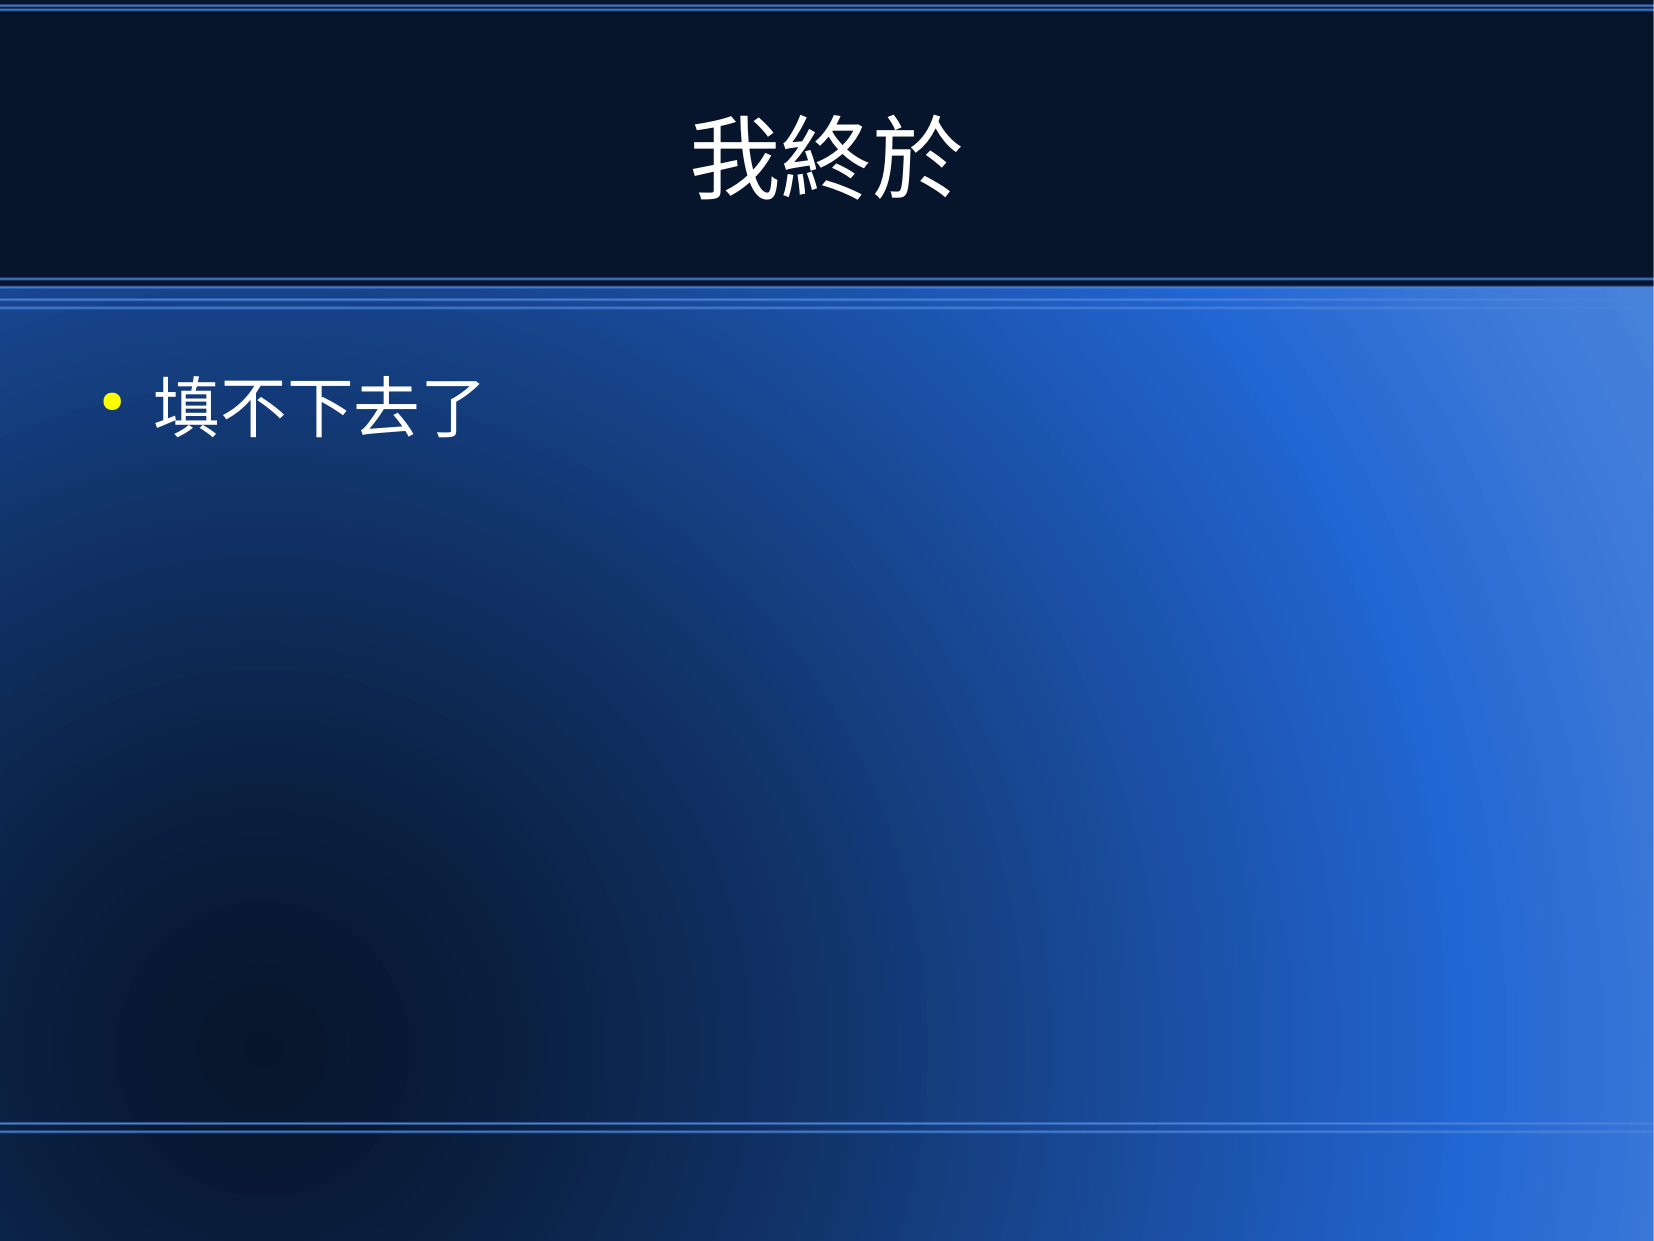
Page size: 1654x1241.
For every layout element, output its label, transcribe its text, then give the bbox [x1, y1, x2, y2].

title 我終於 [82, 49, 1571, 257]
list 填不下去了 [82, 355, 1571, 1075]
picture [0, 0, 1654, 1241]
